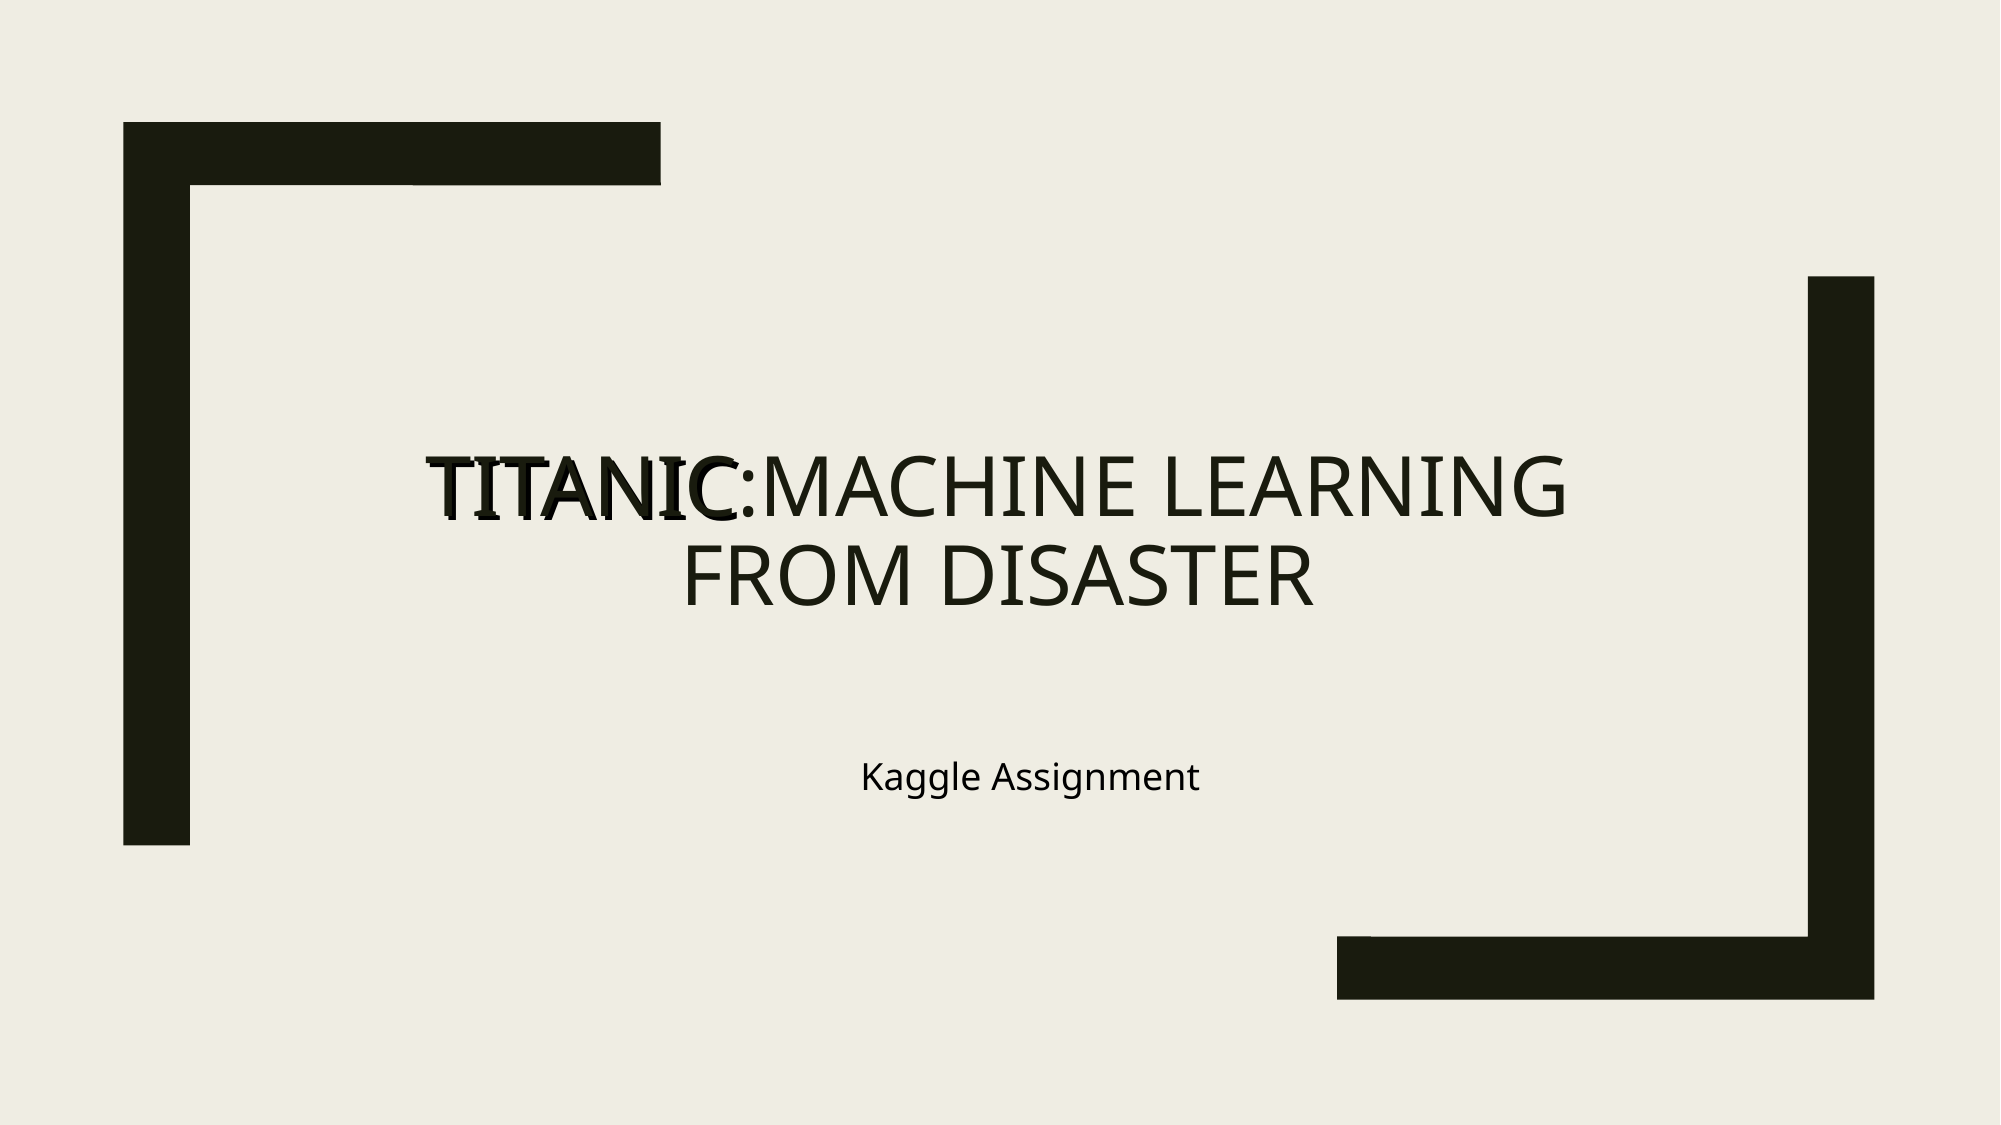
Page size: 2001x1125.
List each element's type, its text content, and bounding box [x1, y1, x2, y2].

title Titanic:Machine Learning from disaster [314, 132, 1682, 631]
text_box Kaggle Assignment [845, 745, 1602, 807]
